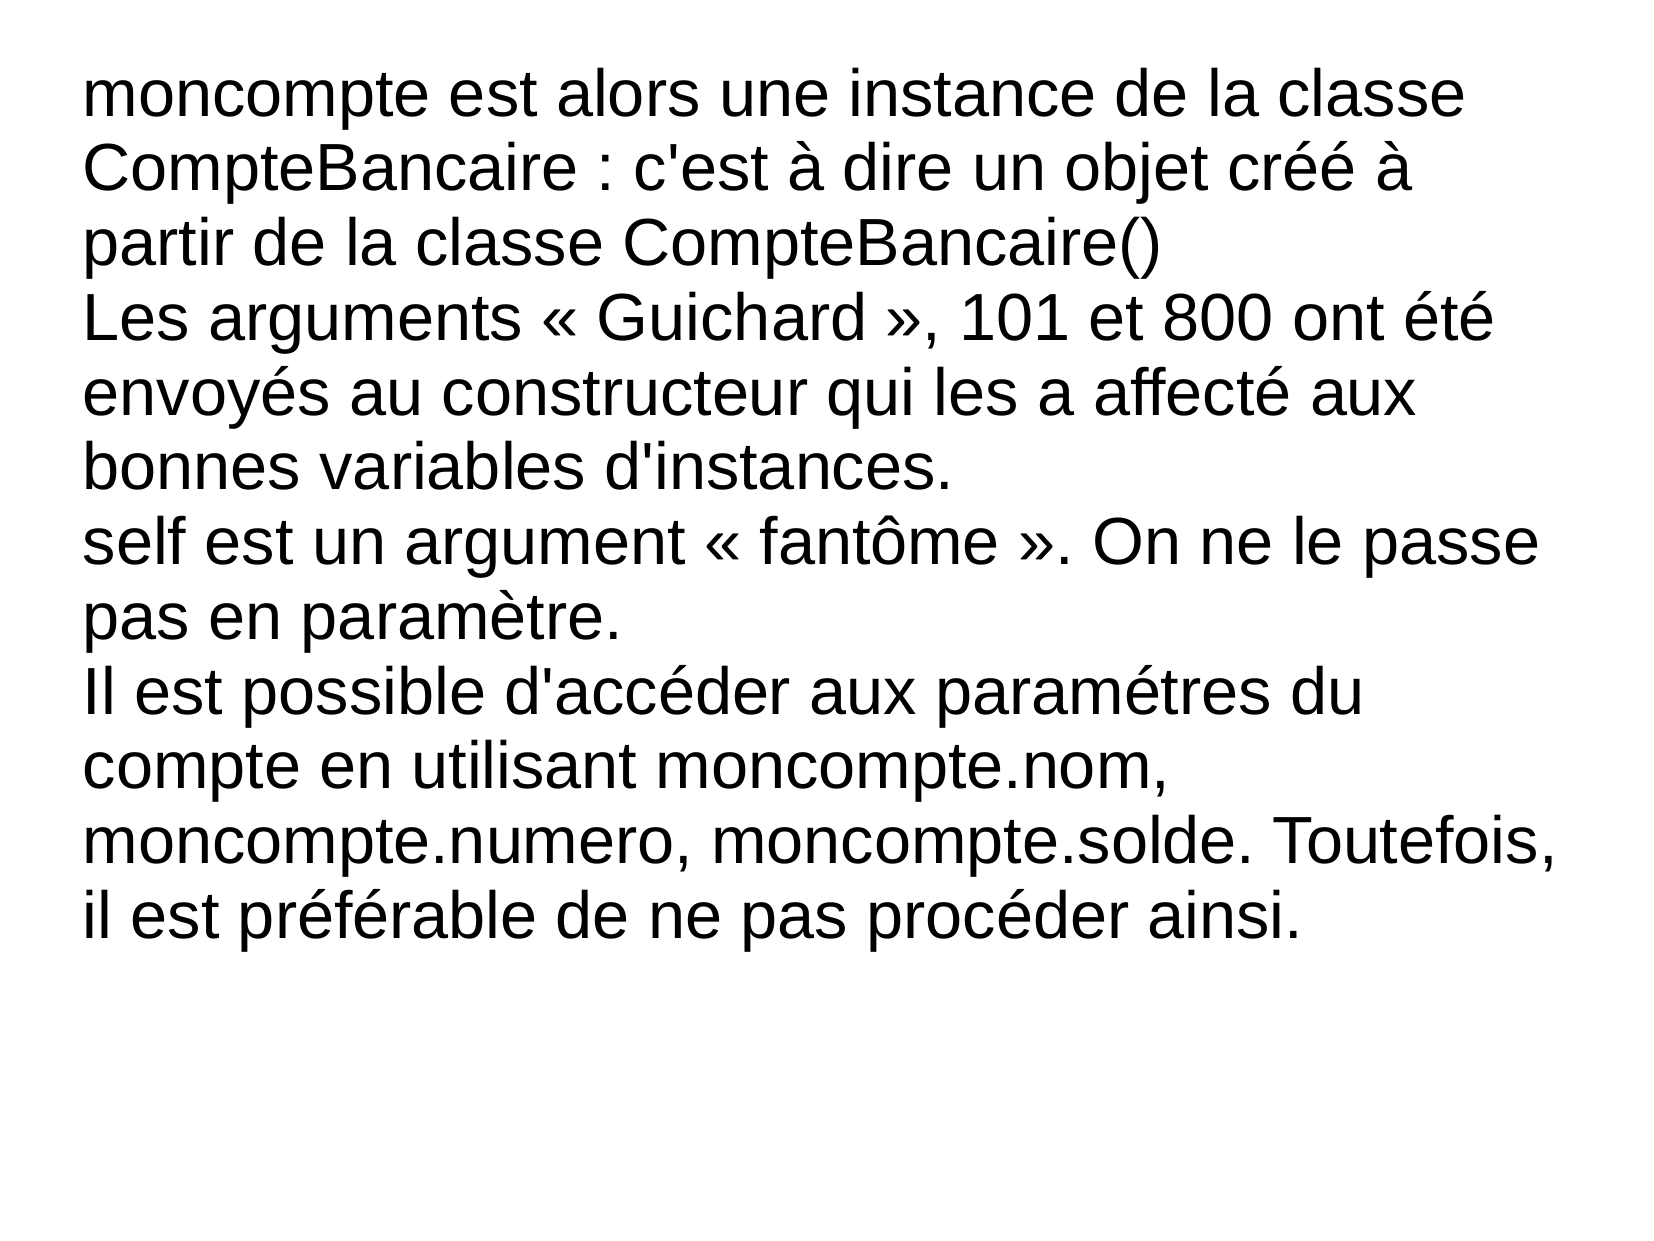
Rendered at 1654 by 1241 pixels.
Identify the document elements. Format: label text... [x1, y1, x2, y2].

subtitle moncompte est alors une instance de la classe CompteBancaire : c'est à dire un objet créé à partir de la classe CompteBancaire() Les arguments « Guichard », 101 et 800 ont été envoyés au constructeur qui les a affecté aux bonnes variables d'instances. self est un argument « fantôme ». On ne le passe pas en paramètre. Il est possible d'accéder aux paramétres du compte en utilisant moncompte.nom, moncompte.numero, moncompte.solde. Toutefois, il est préférable de ne pas procéder ainsi. [82, 49, 1571, 1109]
